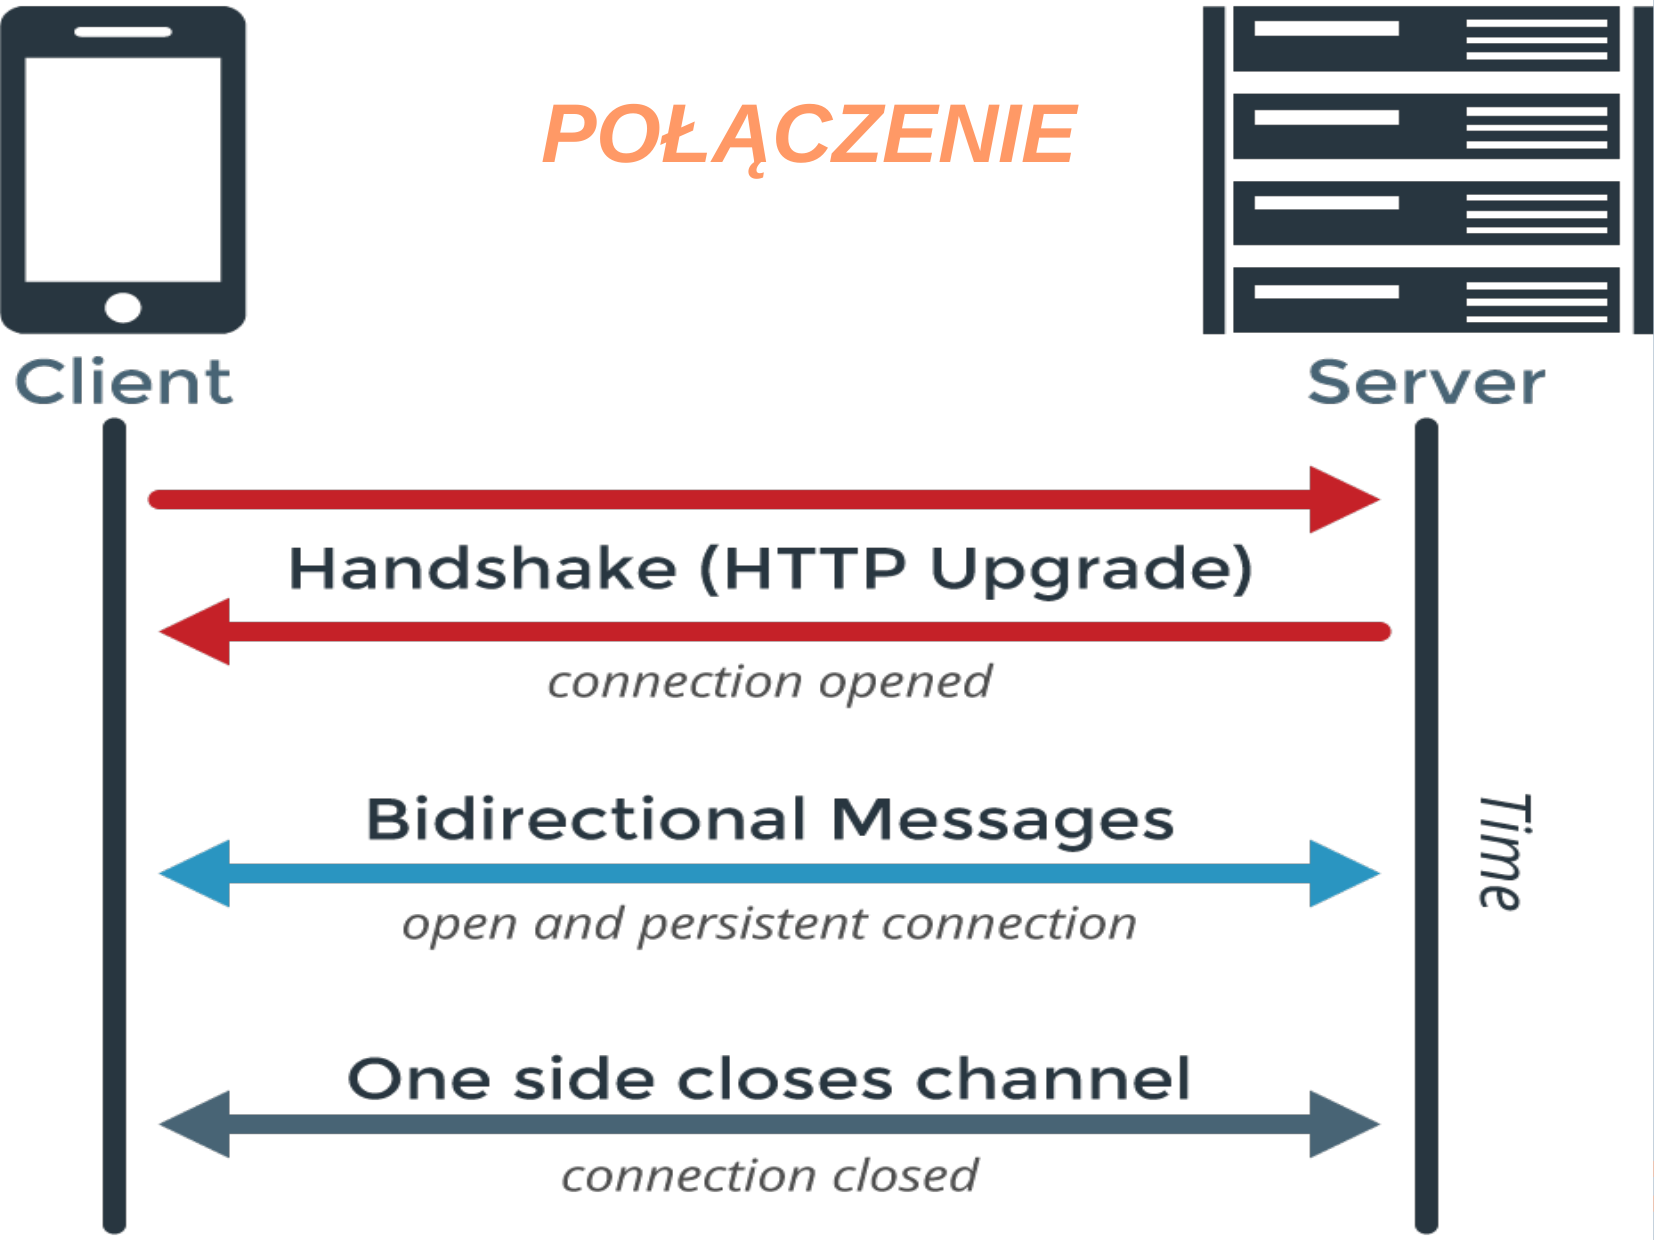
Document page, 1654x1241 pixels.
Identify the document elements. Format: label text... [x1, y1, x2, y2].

picture [0, 0, 1654, 1241]
title POŁĄCZENIE [102, 30, 1516, 238]
